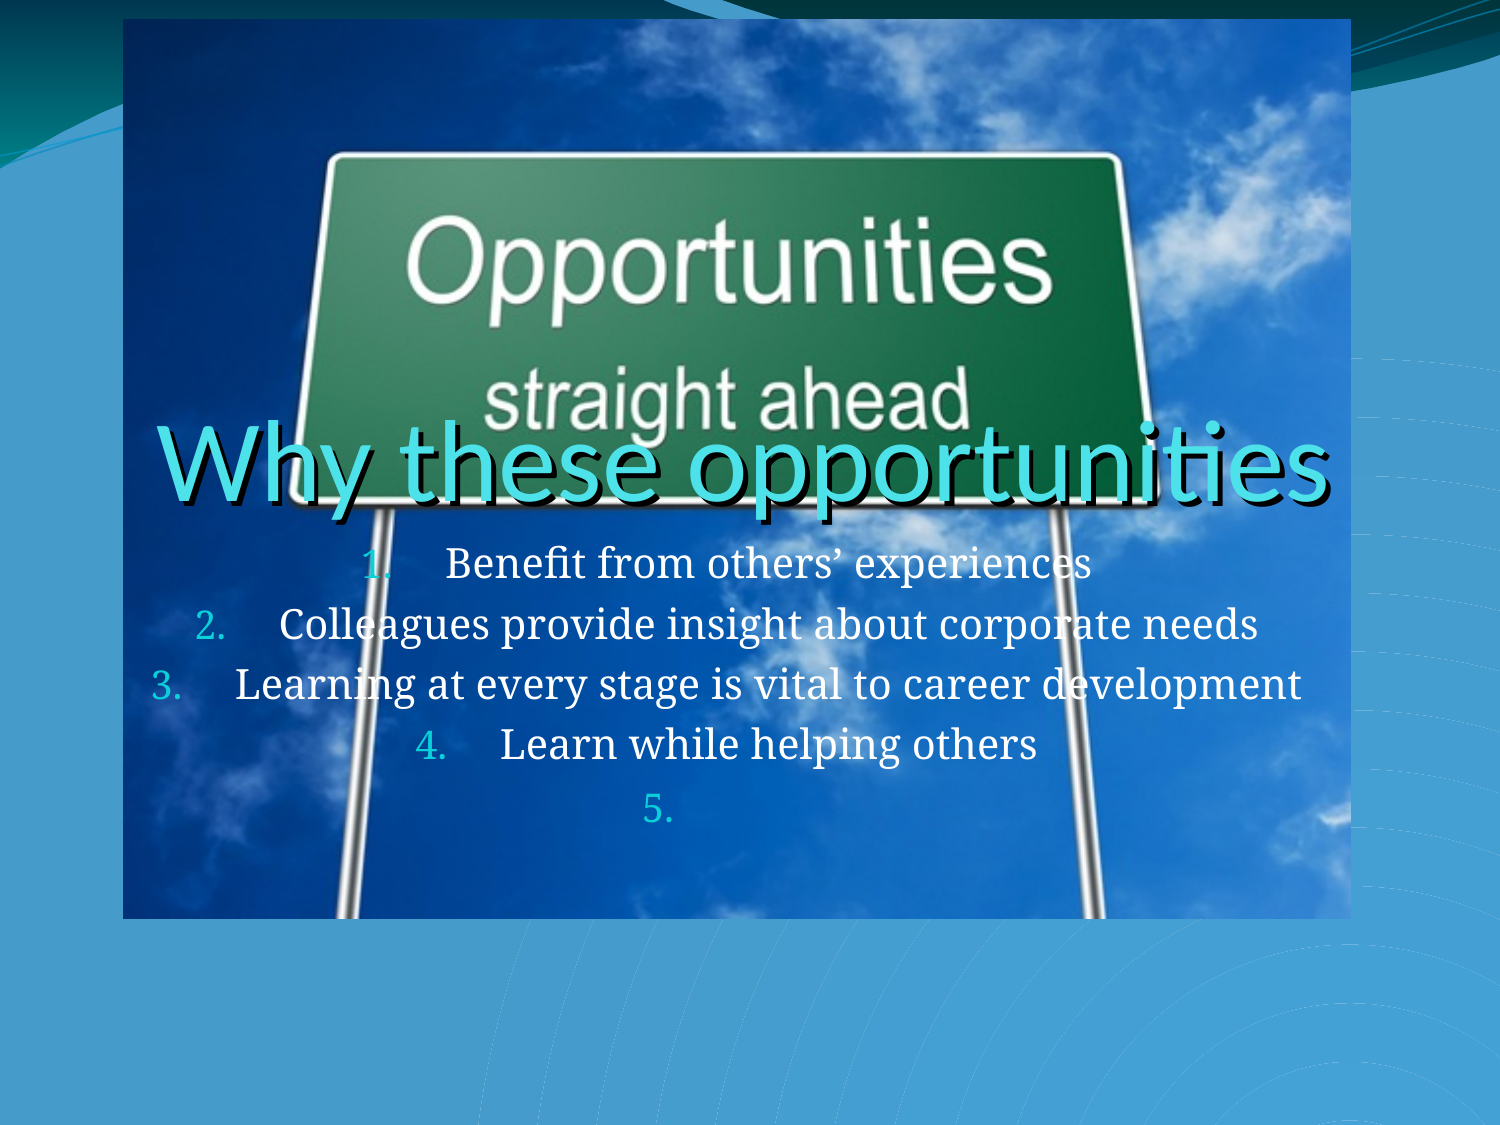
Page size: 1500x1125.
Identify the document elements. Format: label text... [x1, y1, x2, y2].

picture [917, 740, 929, 757]
title Why these opportunities [87, 224, 1376, 526]
picture [531, 740, 541, 746]
picture [983, 740, 993, 746]
picture [783, 740, 793, 746]
picture [885, 740, 892, 749]
picture [554, 748, 563, 757]
picture [649, 740, 658, 754]
picture [419, 740, 428, 749]
subtitle Benefit from others’ experiences Colleagues provide insight about corporate needs Learning at every stage is vital to career development Learn while helping others [87, 529, 1377, 740]
picture [723, 740, 733, 746]
picture [65, 138, 80, 143]
picture [820, 740, 831, 757]
picture [113, 20, 1351, 224]
picture [635, 740, 644, 754]
picture [123, 740, 1351, 919]
picture [882, 759, 895, 767]
